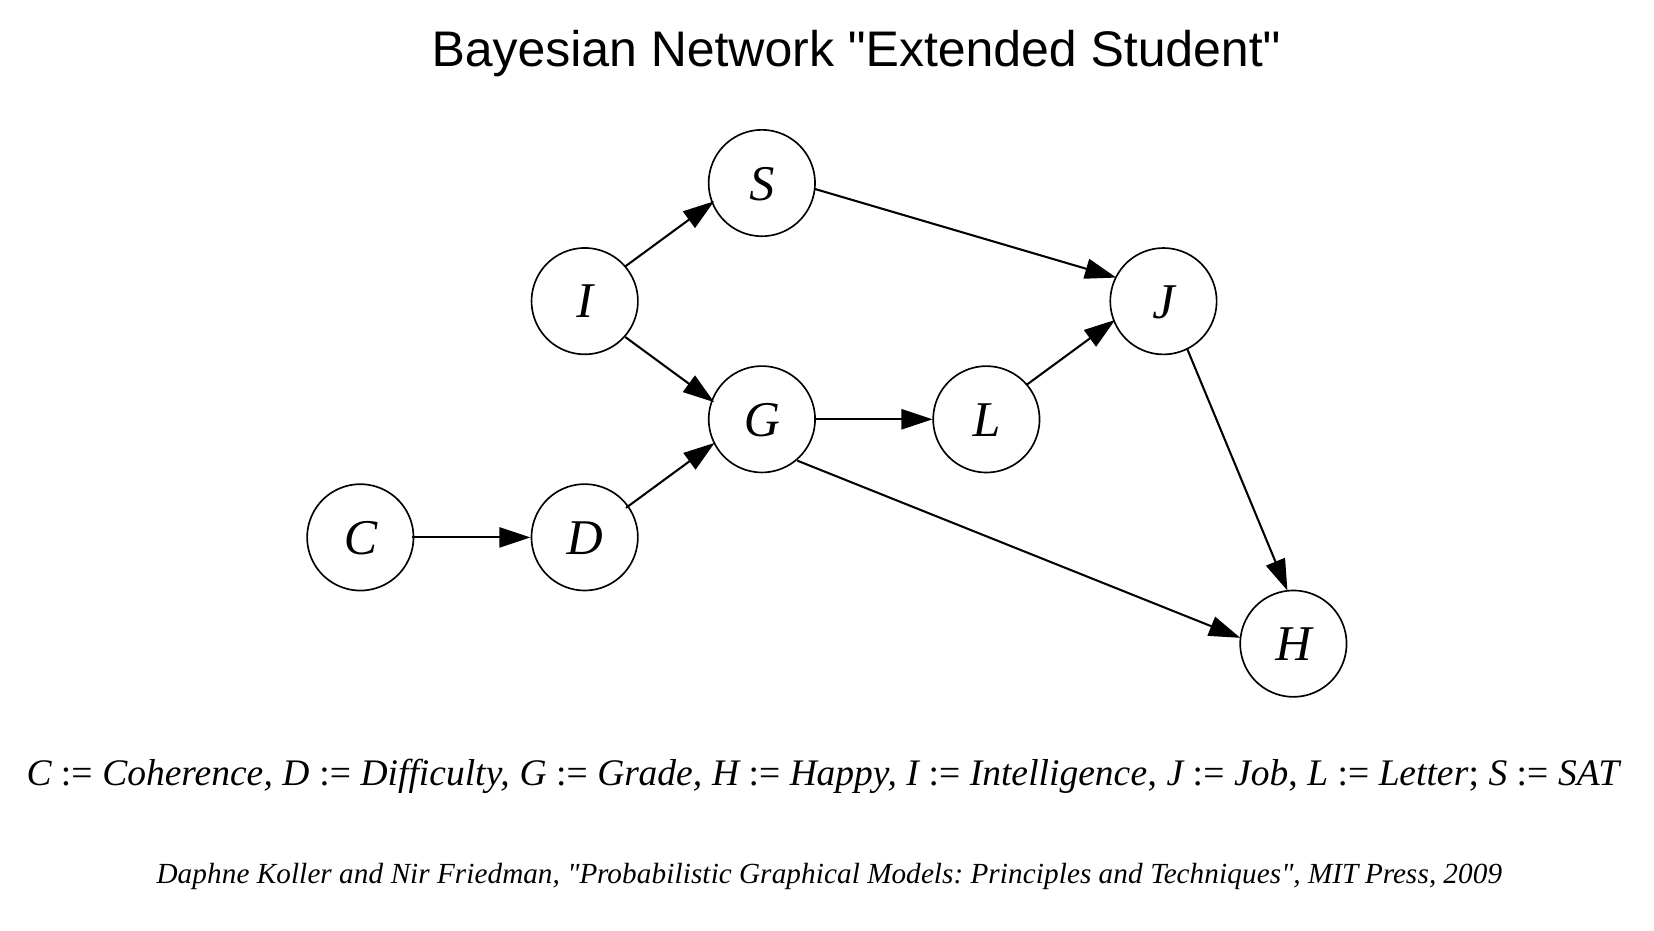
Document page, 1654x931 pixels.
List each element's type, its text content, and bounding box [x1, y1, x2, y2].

text_box G [708, 366, 816, 473]
text_box J [1110, 248, 1217, 355]
text_box D [531, 484, 638, 591]
text_box H [1240, 590, 1347, 697]
text_box Daphne Koller and Nir Friedman, "Probabilistic Graphical Models: Principles and Techniques", MIT Press, 2009 [141, 850, 1519, 907]
text_box I [531, 247, 638, 355]
text_box C [307, 484, 414, 591]
text_box C := Coherence, D := Difficulty, G := Grade, H := Happy, I := Intelligence, J := Job, L := Letter; S := SAT [11, 744, 1642, 821]
title Bayesian Network "Extended Student" [354, 11, 1359, 87]
text_box L [933, 366, 1040, 473]
text_box S [708, 129, 816, 237]
